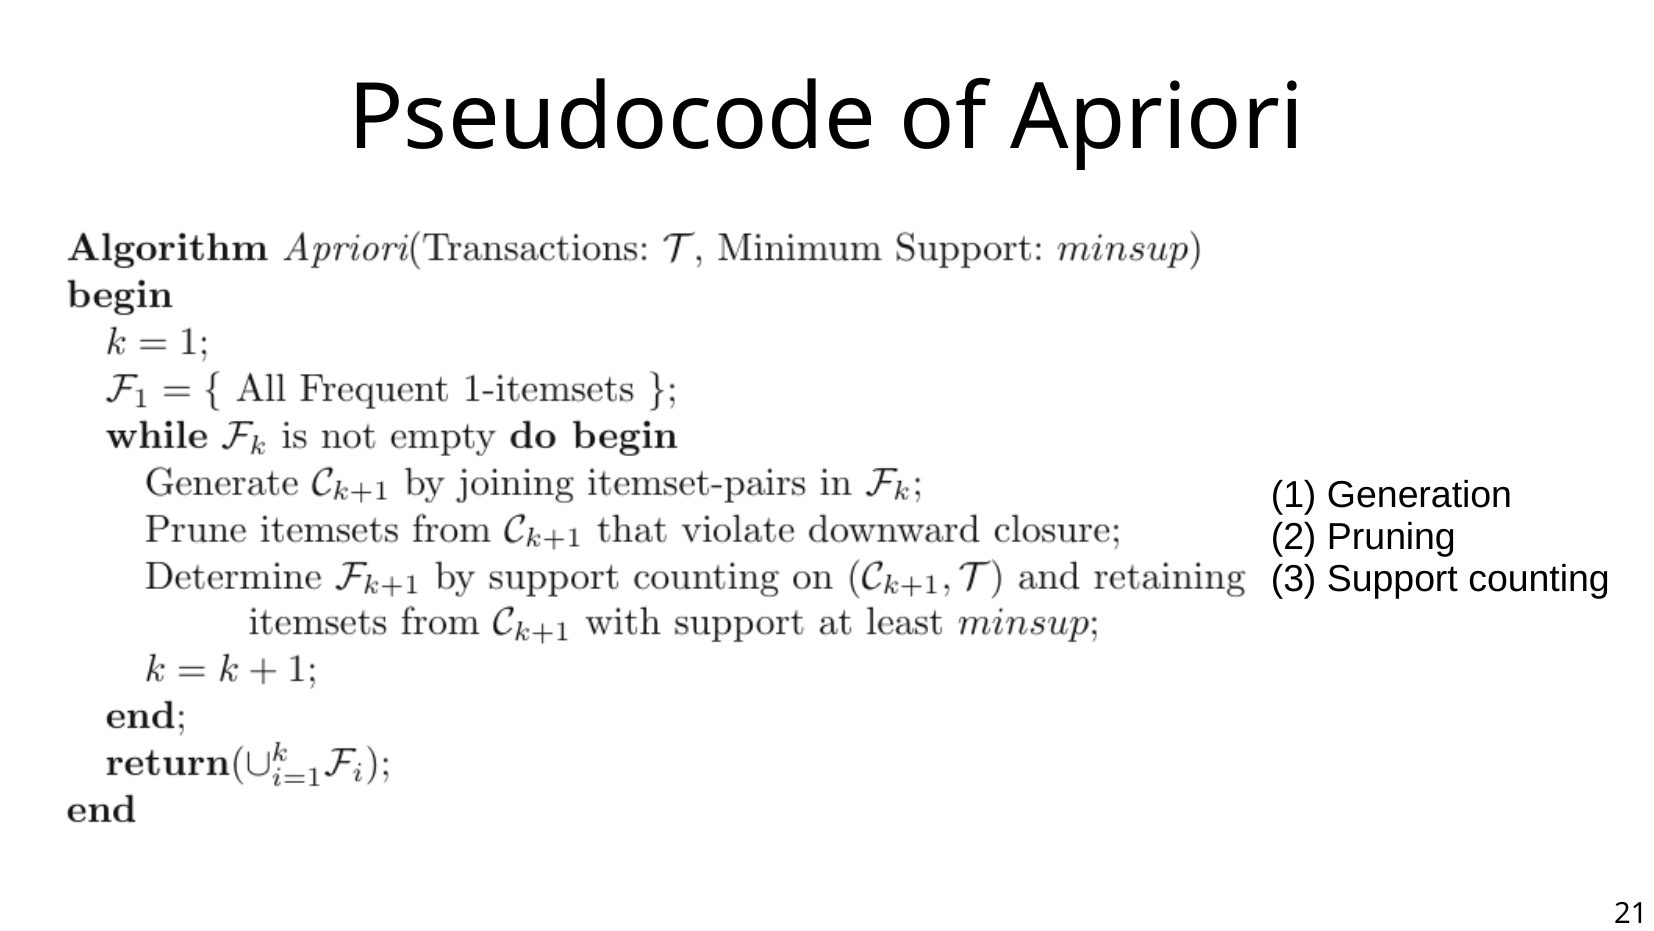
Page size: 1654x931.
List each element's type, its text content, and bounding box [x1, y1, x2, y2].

text_box (1) Generation (2) Pruning (3) Support counting [1256, 465, 1629, 607]
picture [37, 215, 1272, 855]
title Pseudocode of Apriori [82, 1, 1571, 226]
